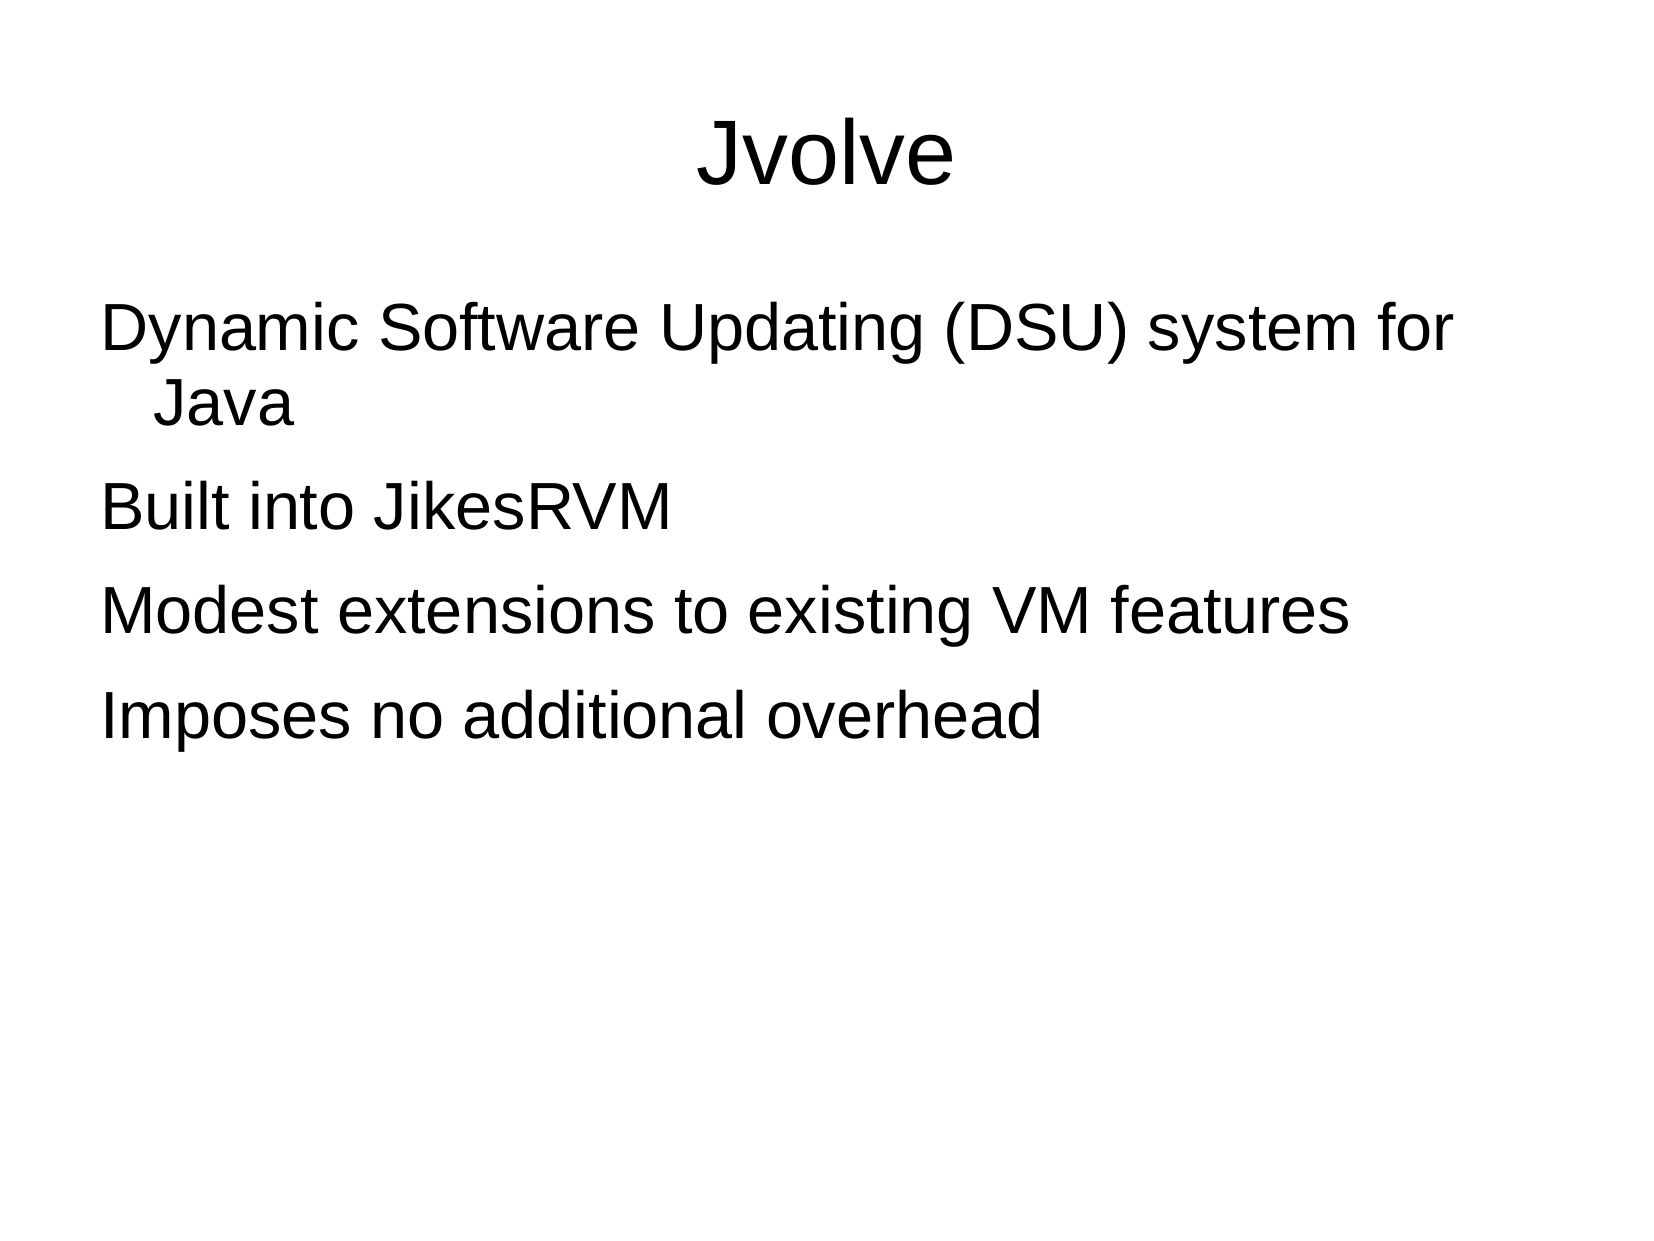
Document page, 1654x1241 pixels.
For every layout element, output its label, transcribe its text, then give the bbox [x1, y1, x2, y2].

title Jvolve [82, 56, 1571, 250]
list Dynamic Software Updating (DSU) system for Java Built into JikesRVM Modest extensions to existing VM features Imposes no additional overhead [82, 290, 1571, 1094]
